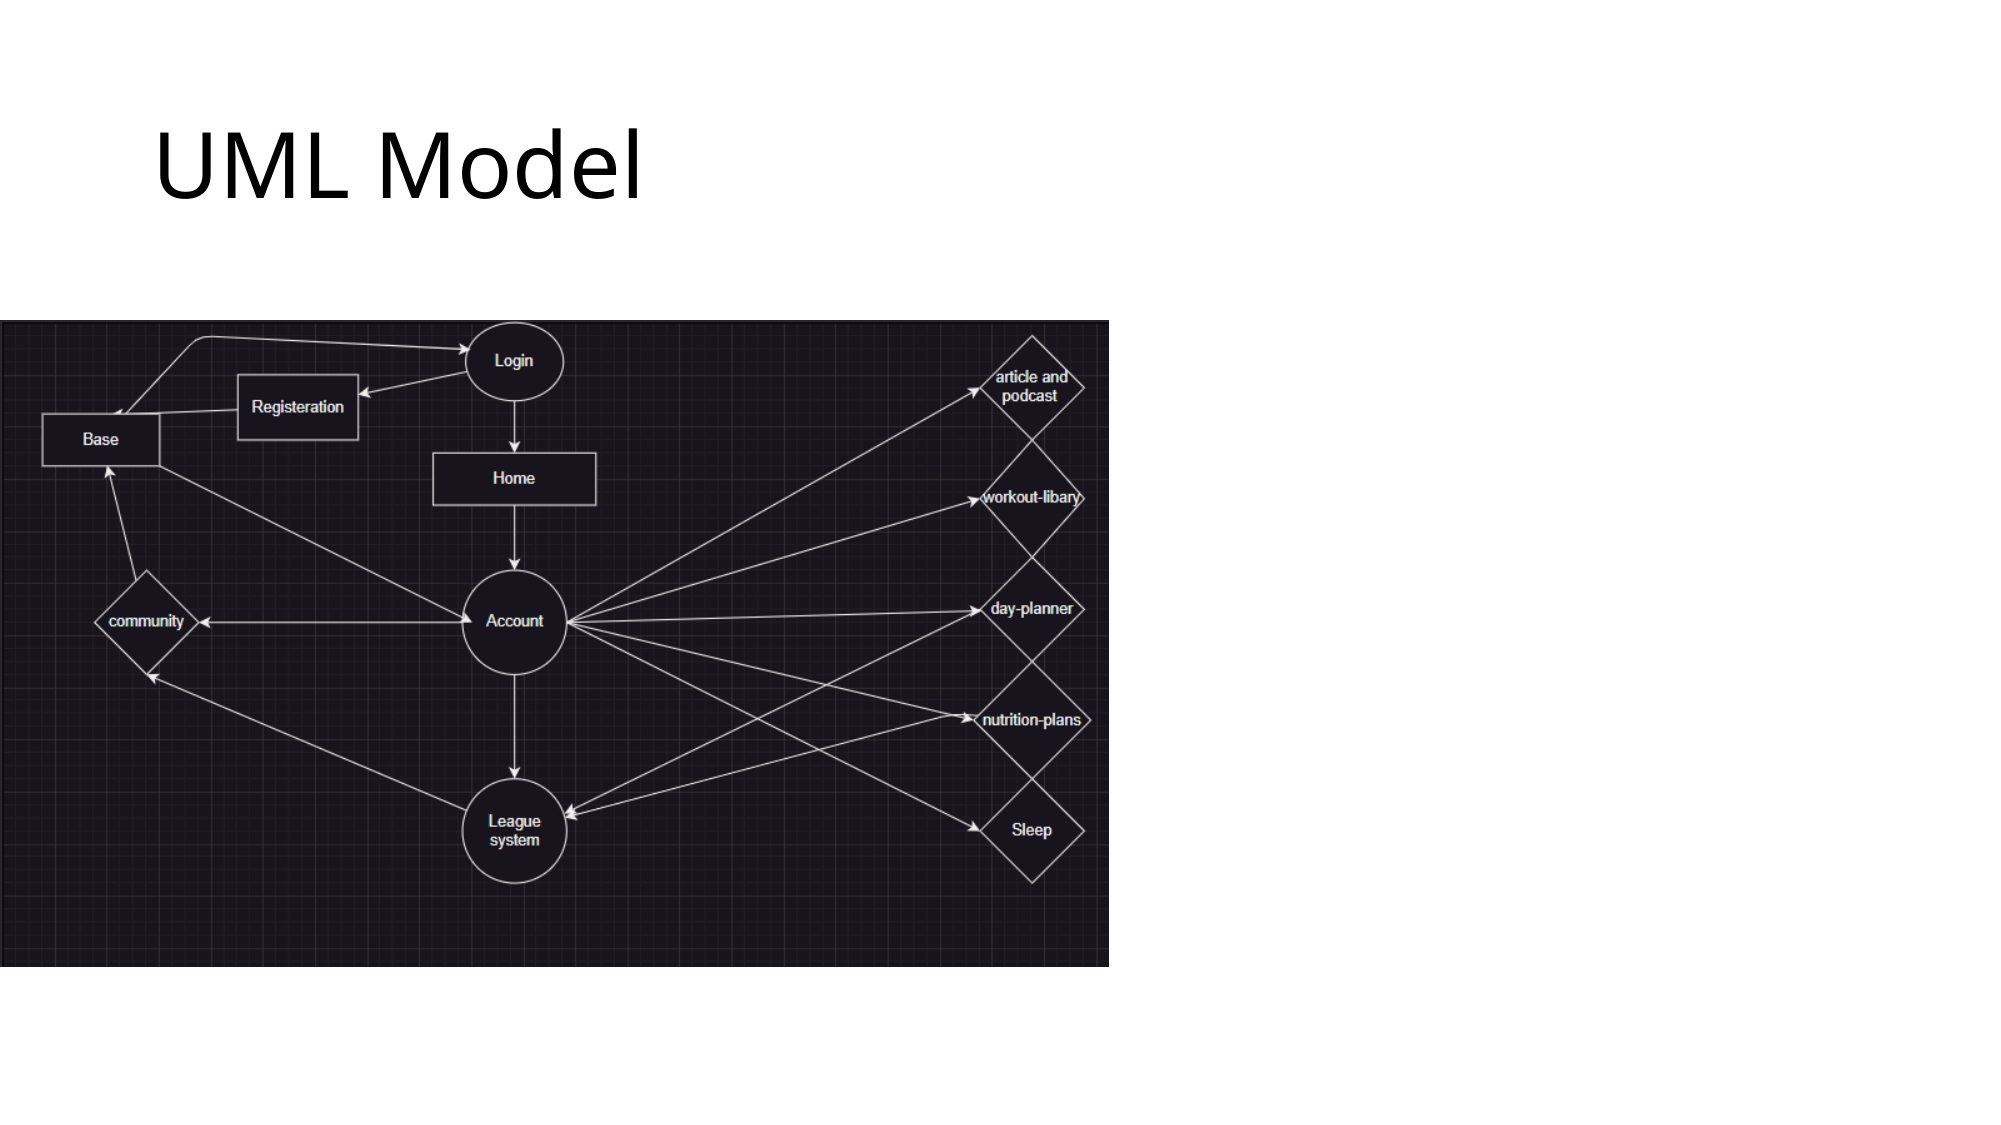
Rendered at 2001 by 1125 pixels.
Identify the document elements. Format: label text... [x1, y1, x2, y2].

title UML Model [137, 59, 1863, 278]
picture [0, 320, 1109, 967]
